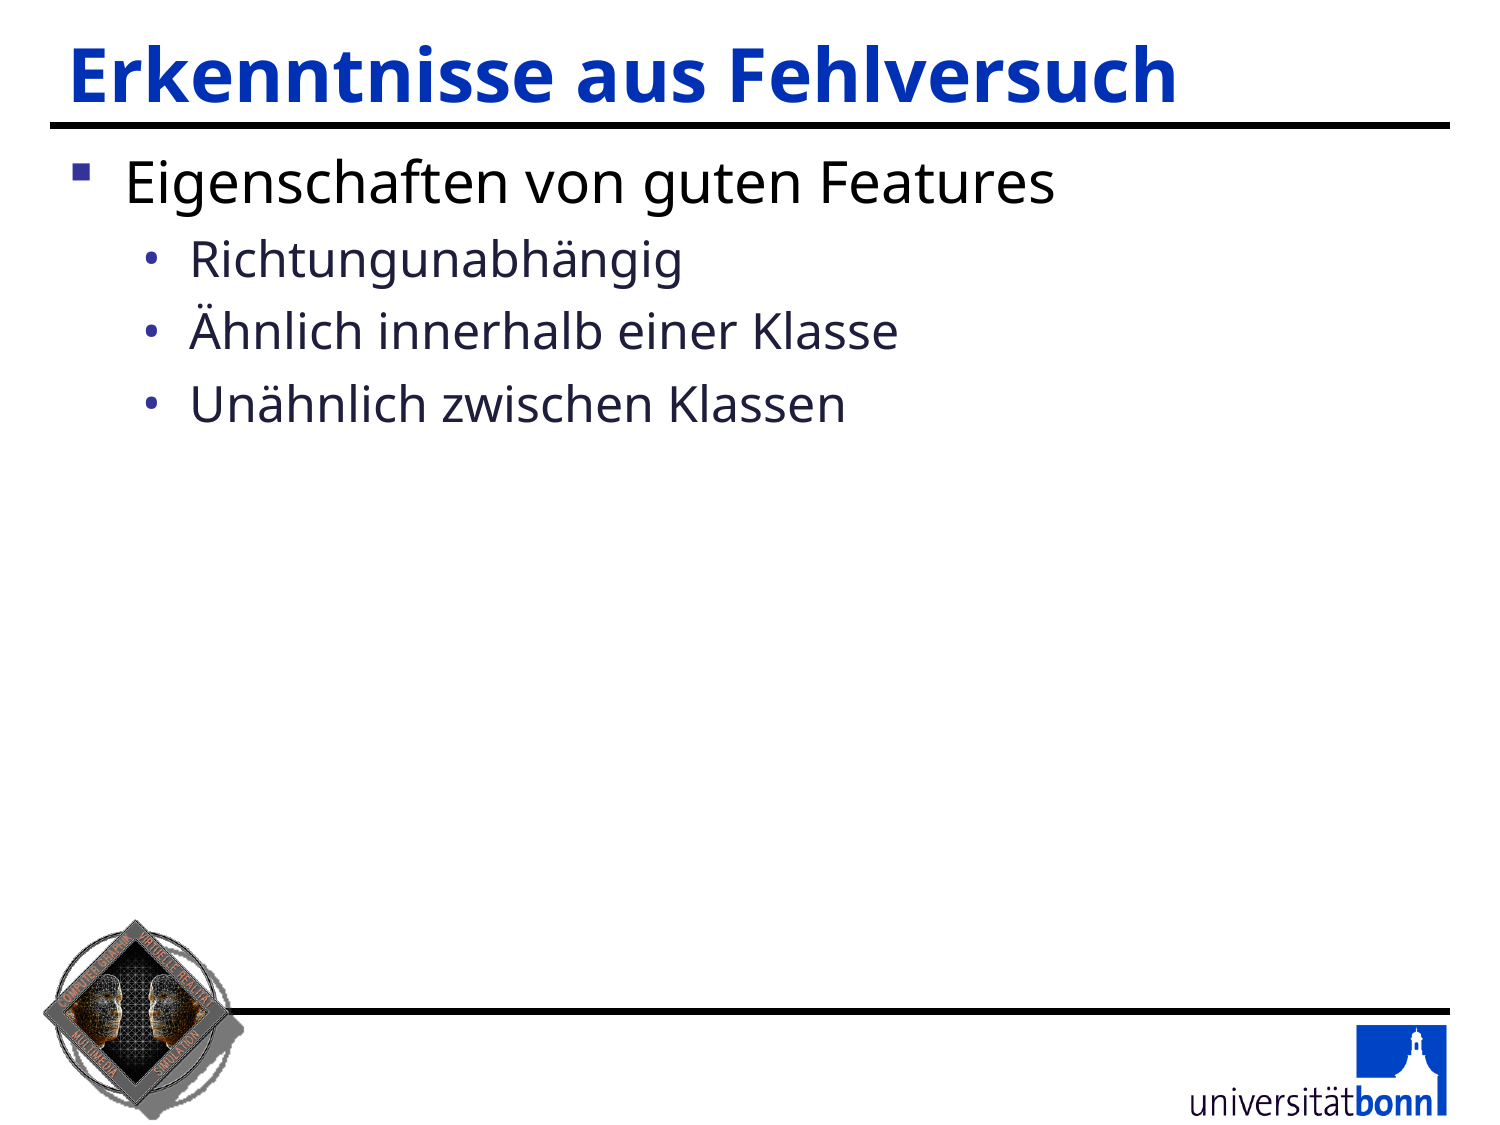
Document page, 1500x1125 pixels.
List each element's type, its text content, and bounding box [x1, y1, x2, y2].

list Eigenschaften von guten Features Richtungunabhängig Ähnlich innerhalb einer Klasse Unähnlich zwischen Klassen [53, 137, 1430, 886]
title Erkenntnisse aus Fehlversuch [53, 18, 1447, 126]
picture [1189, 1023, 1448, 1117]
picture [41, 917, 229, 1106]
